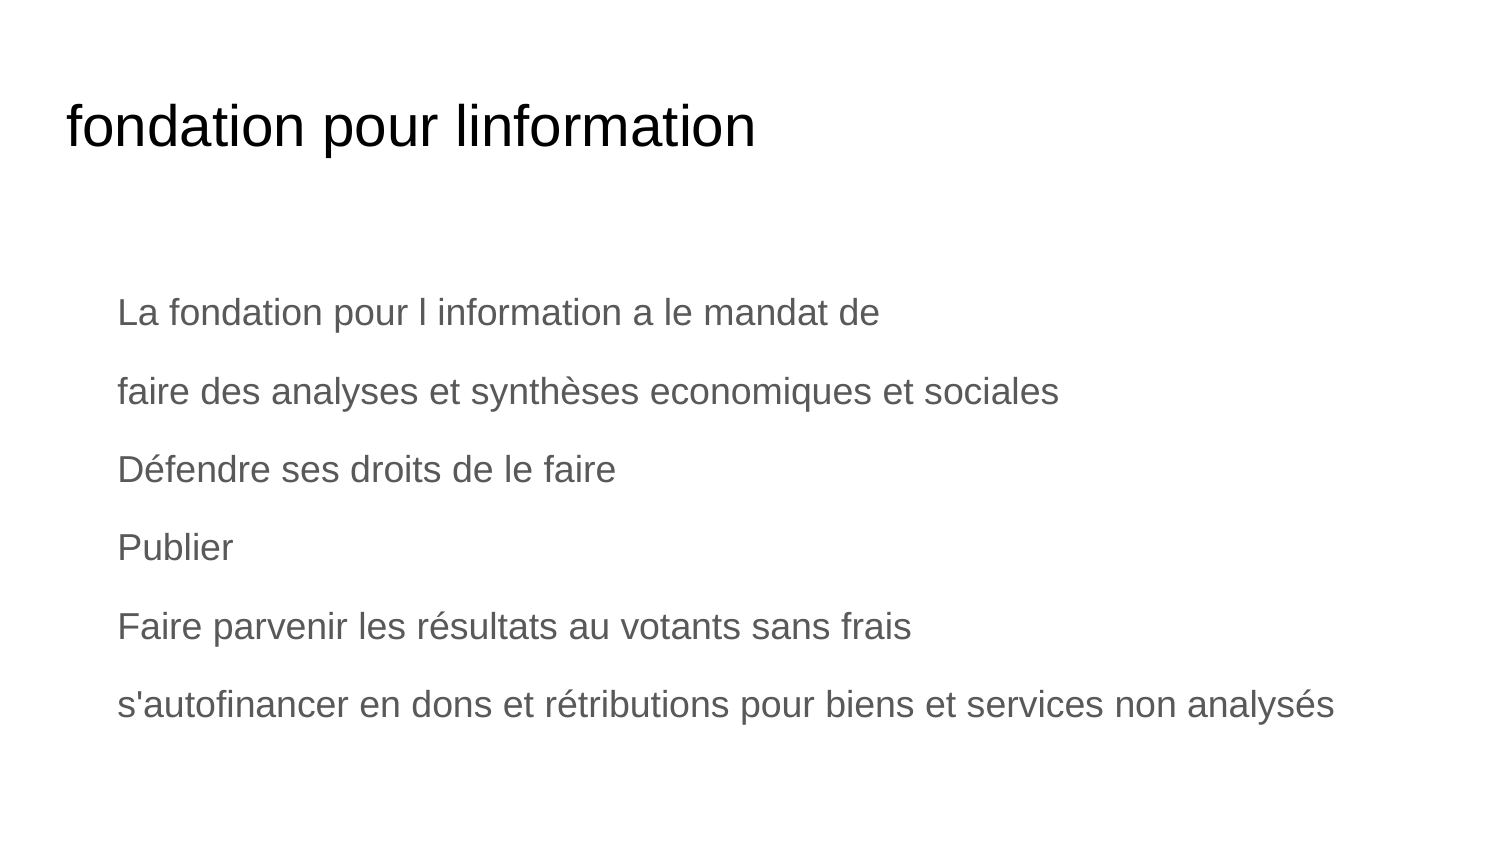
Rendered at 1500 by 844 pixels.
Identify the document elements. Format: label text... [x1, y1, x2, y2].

list La fondation pour l information a le mandat de faire des analyses et synthèses economiques et sociales Défendre ses droits de le faire Publier Faire parvenir les résultats au votants sans frais s'autofinancer en dons et rétributions pour biens et services non analysés [102, 195, 1500, 756]
title fondation pour linformation [51, 72, 1449, 167]
